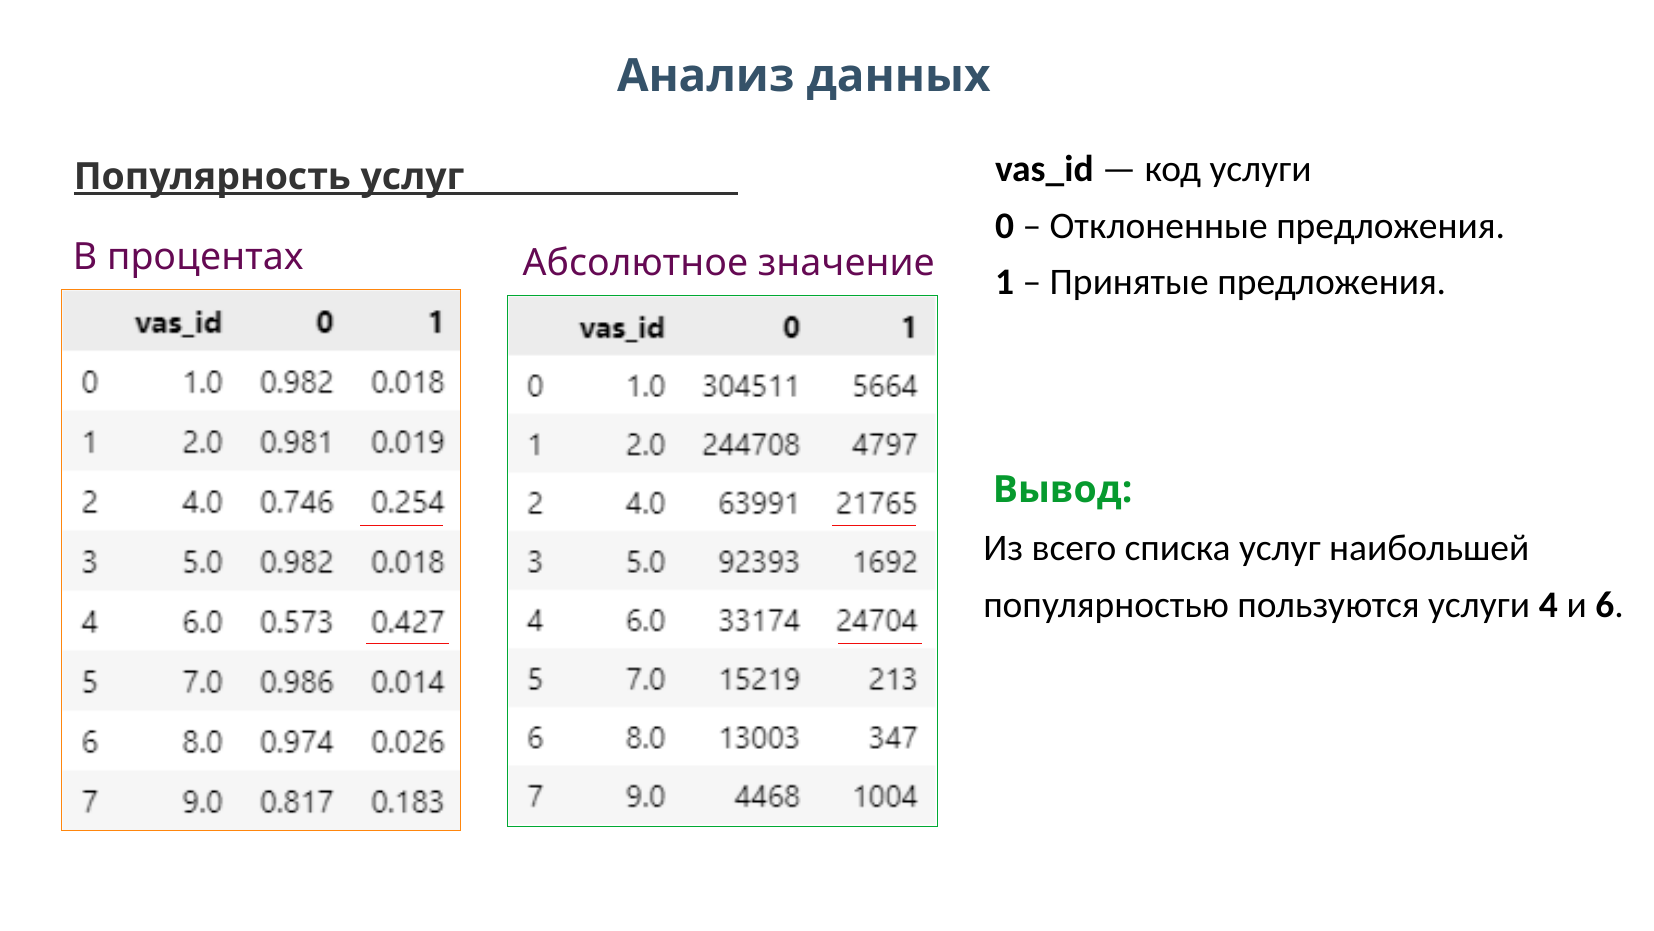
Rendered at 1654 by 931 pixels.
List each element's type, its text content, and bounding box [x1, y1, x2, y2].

text_box Абсолютное значение [507, 228, 940, 296]
text_box Популярность услуг [59, 141, 922, 213]
picture [507, 296, 938, 827]
text_box Вывод: Из всего списка услуг наибольшей популярностью пользуются услуги 4 и 6. [968, 455, 1654, 804]
text_box В процентах [58, 222, 473, 290]
text_box Анализ данных [602, 35, 982, 115]
text_box vas_id — код услуги 0 – Отклоненные предложения. 1 – Принятые предложения. [980, 127, 1564, 331]
picture [61, 290, 461, 831]
